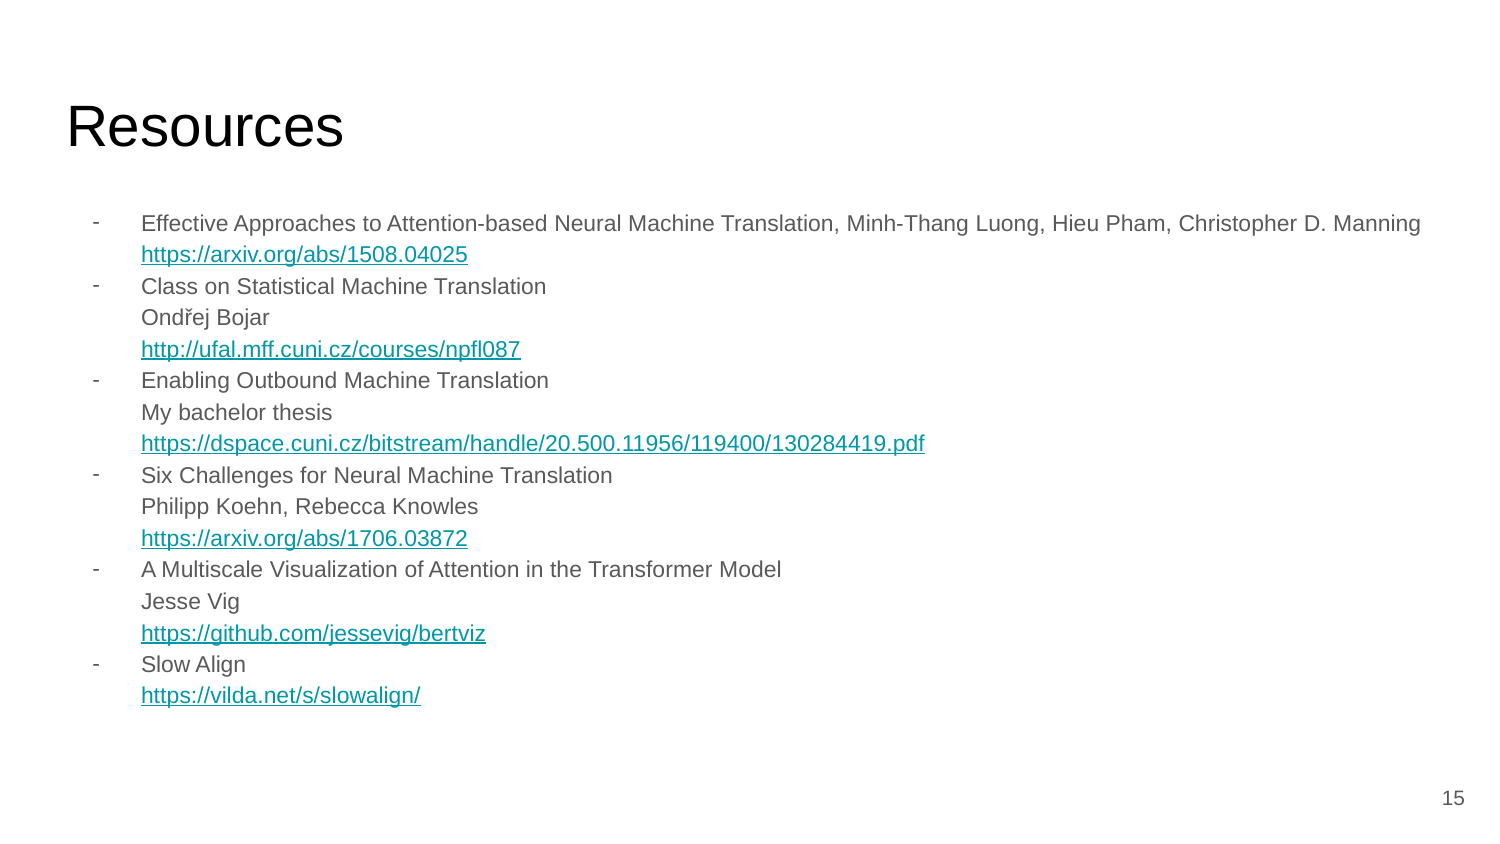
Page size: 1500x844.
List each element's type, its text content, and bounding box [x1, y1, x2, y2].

slide_number <number> [1389, 764, 1480, 830]
list Effective Approaches to Attention-based Neural Machine Translation, Minh-Thang Luong, Hieu Pham, Christopher D. Manning https://arxiv.org/abs/1508.04025 Class on Statistical Machine Translation Ondřej Bojar http://ufal.mff.cuni.cz/courses/npfl087 Enabling Outbound Machine Translation My bachelor thesis https://dspace.cuni.cz/bitstream/handle/20.500.11956/119400/130284419.pdf Six Challenges for Neural Machine Translation Philipp Koehn, Rebecca Knowles https://arxiv.org/abs/1706.03872 A Multiscale Visualization of Attention in the Transformer Model Jesse Vig https://github.com/jessevig/bertviz Slow Align https://vilda.net/s/slowalign/ [51, 189, 1449, 750]
title Resources [51, 72, 1449, 167]
